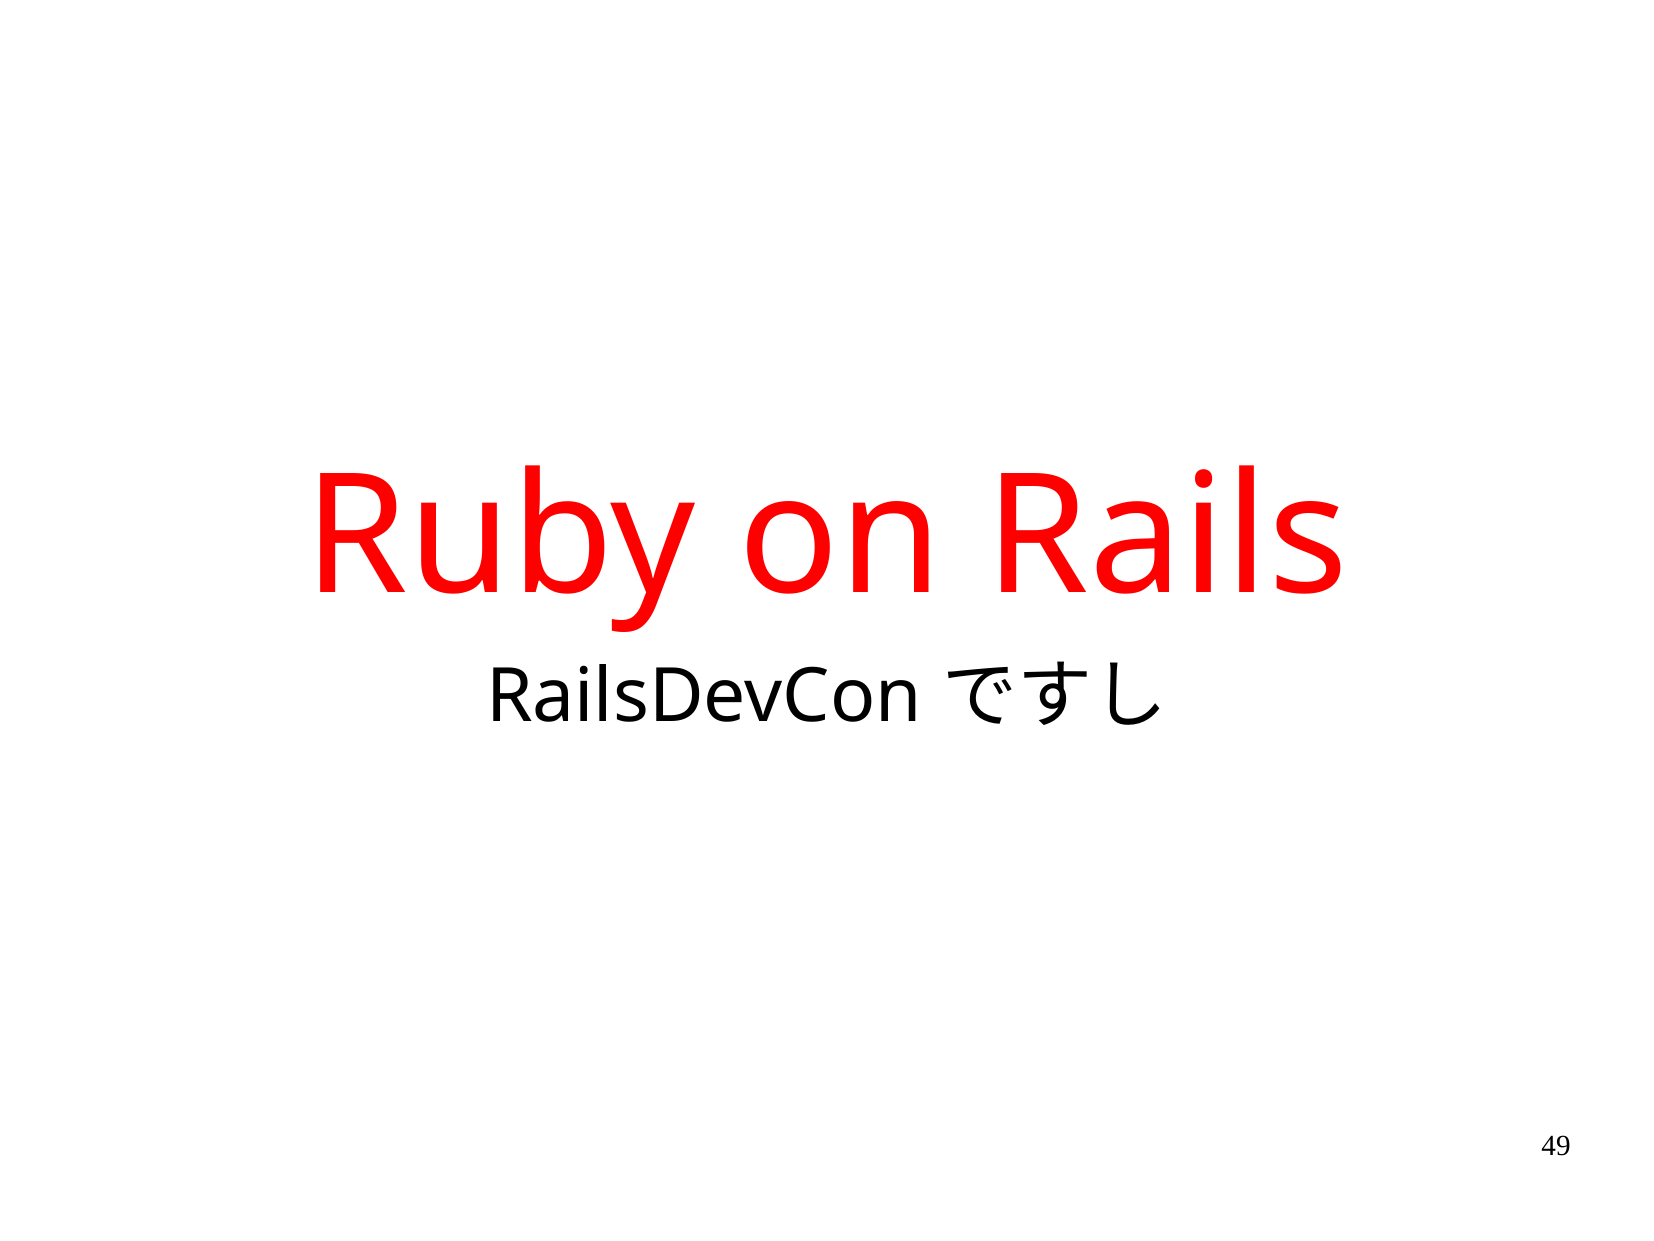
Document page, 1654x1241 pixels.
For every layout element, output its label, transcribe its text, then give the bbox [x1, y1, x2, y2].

subtitle Ruby on Rails RailsDevConですし [82, 56, 1571, 1102]
